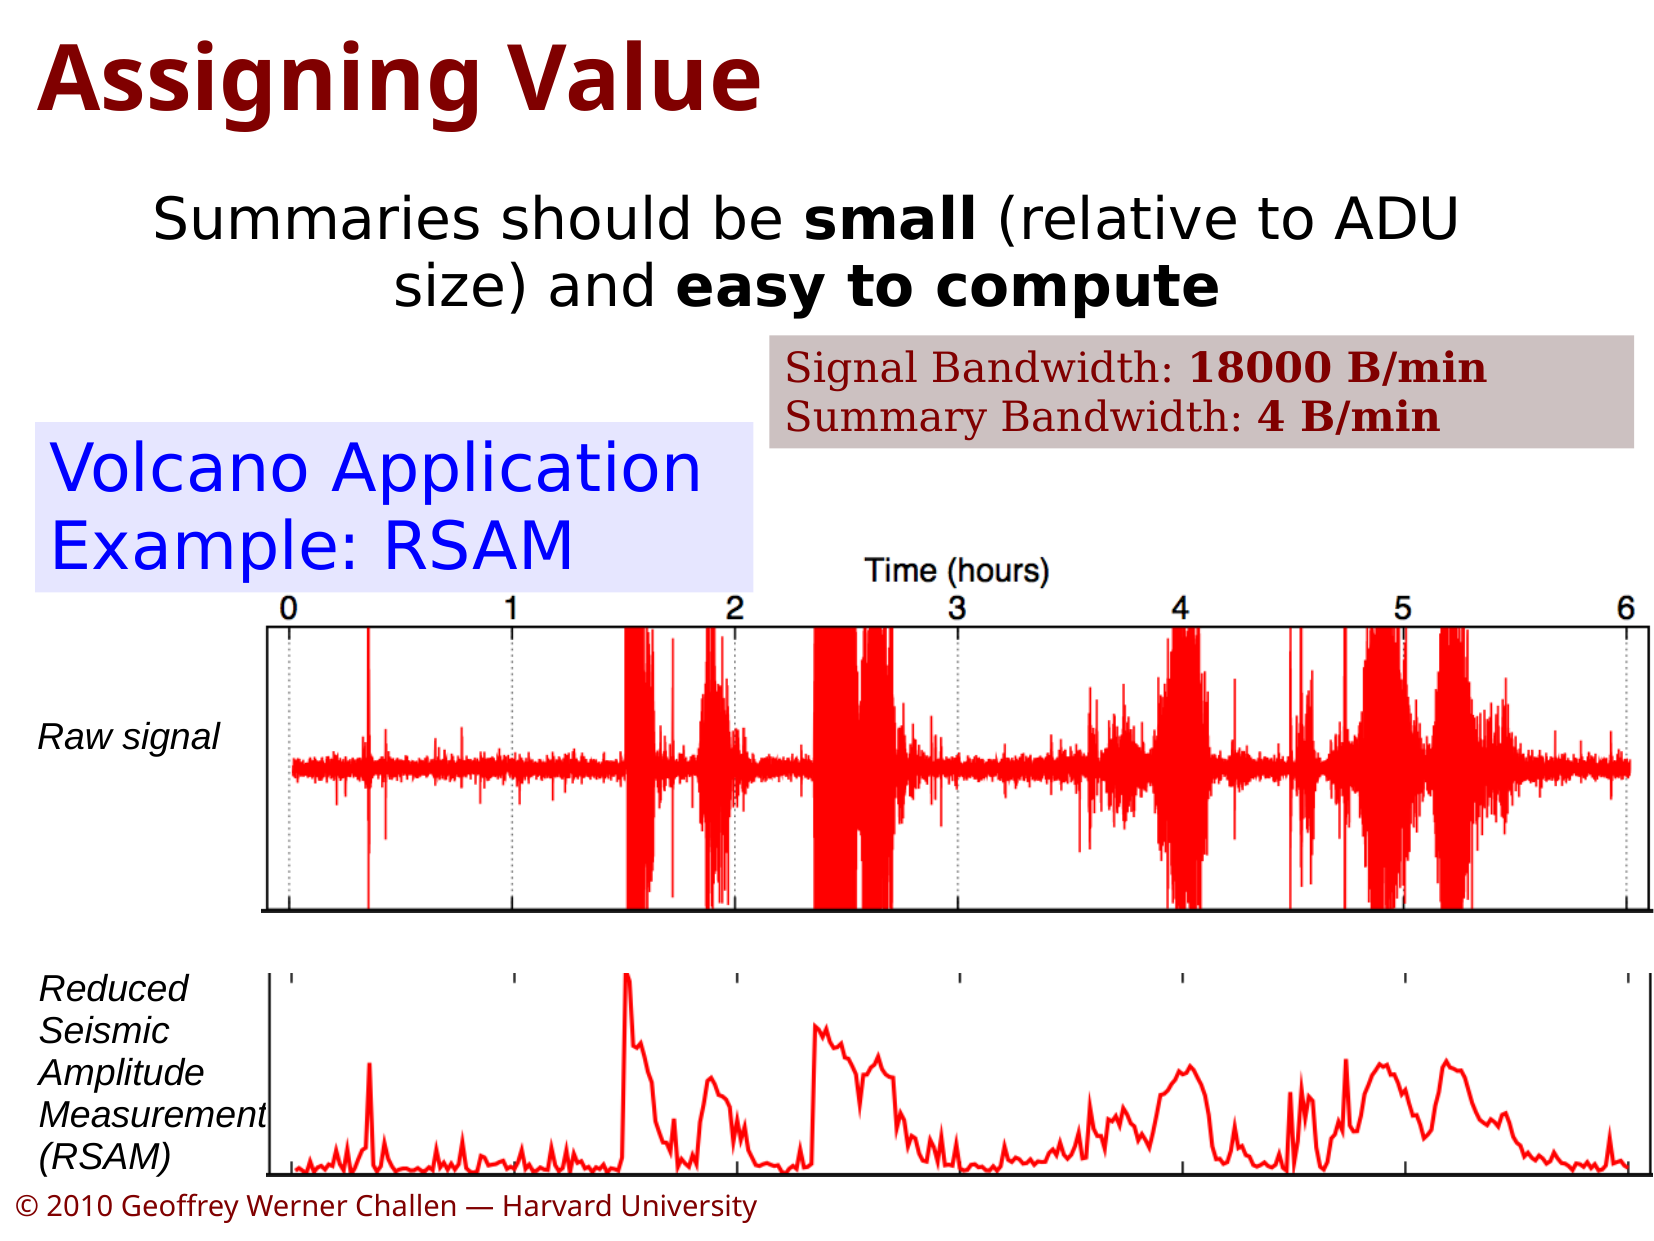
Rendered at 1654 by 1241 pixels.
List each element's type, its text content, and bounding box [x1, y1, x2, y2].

title Assigning Value [0, 7, 1654, 143]
text_box Volcano Application Example: RSAM [35, 422, 754, 593]
picture [261, 543, 1654, 913]
text_box Summaries should be small (relative to ADU size) and easy to compute [72, 177, 1542, 329]
text_box Signal Bandwidth: 18000 B/min Summary Bandwidth: 4 B/min [769, 335, 1635, 449]
text_box Reduced Seismic Amplitude Measurement (RSAM) [24, 960, 283, 1186]
text_box Raw signal [22, 707, 236, 790]
picture [266, 973, 1653, 1177]
